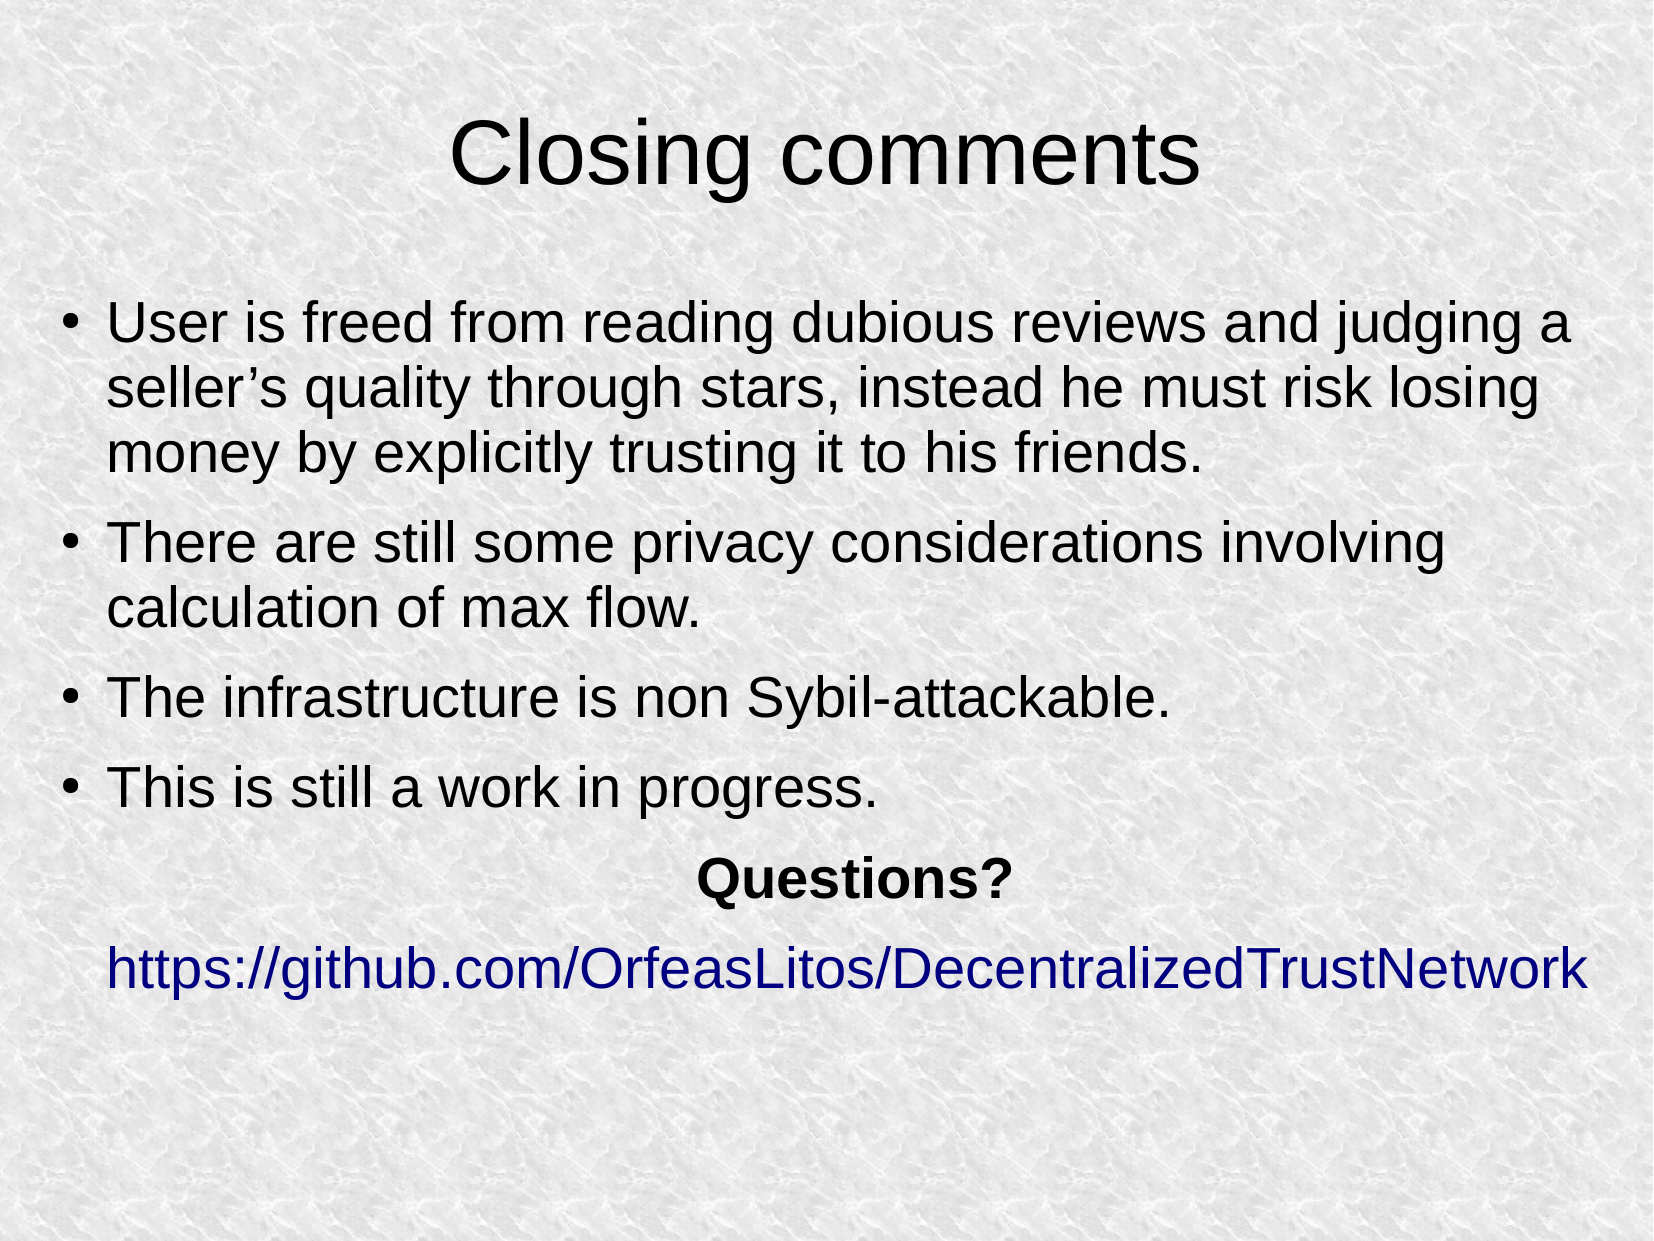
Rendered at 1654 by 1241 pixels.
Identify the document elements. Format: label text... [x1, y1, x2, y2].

list User is freed from reading dubious reviews and judging a seller’s quality through stars, instead he must risk losing money by explicitly trusting it to his friends. There are still some privacy considerations involving calculation of max flow. The infrastructure is non Sybil-attackable. This is still a work in progress. Questions? https://github.com/OrfeasLitos/DecentralizedTrustNetwork [45, 290, 1606, 1010]
title Closing comments [82, 49, 1571, 257]
picture [0, 0, 1654, 1241]
